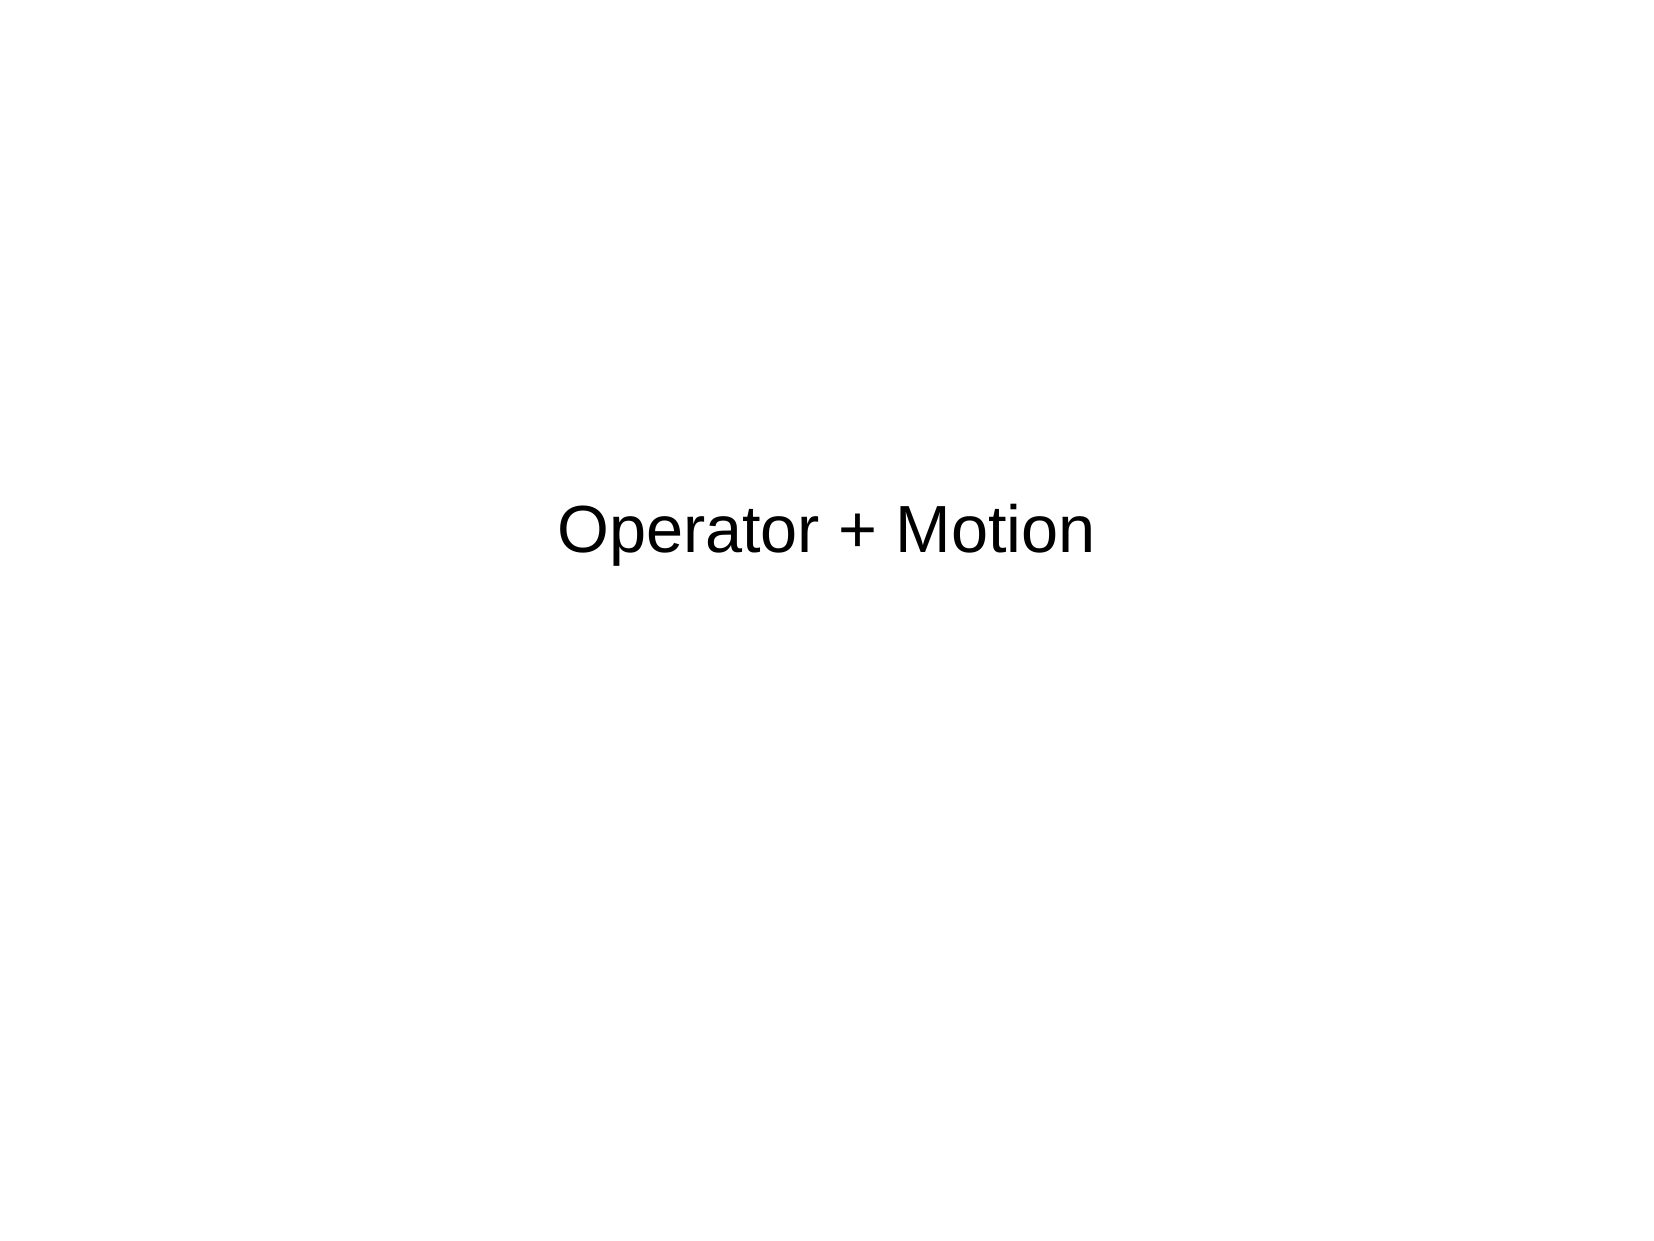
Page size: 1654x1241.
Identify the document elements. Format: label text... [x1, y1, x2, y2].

subtitle Operator + Motion [82, 49, 1571, 1010]
